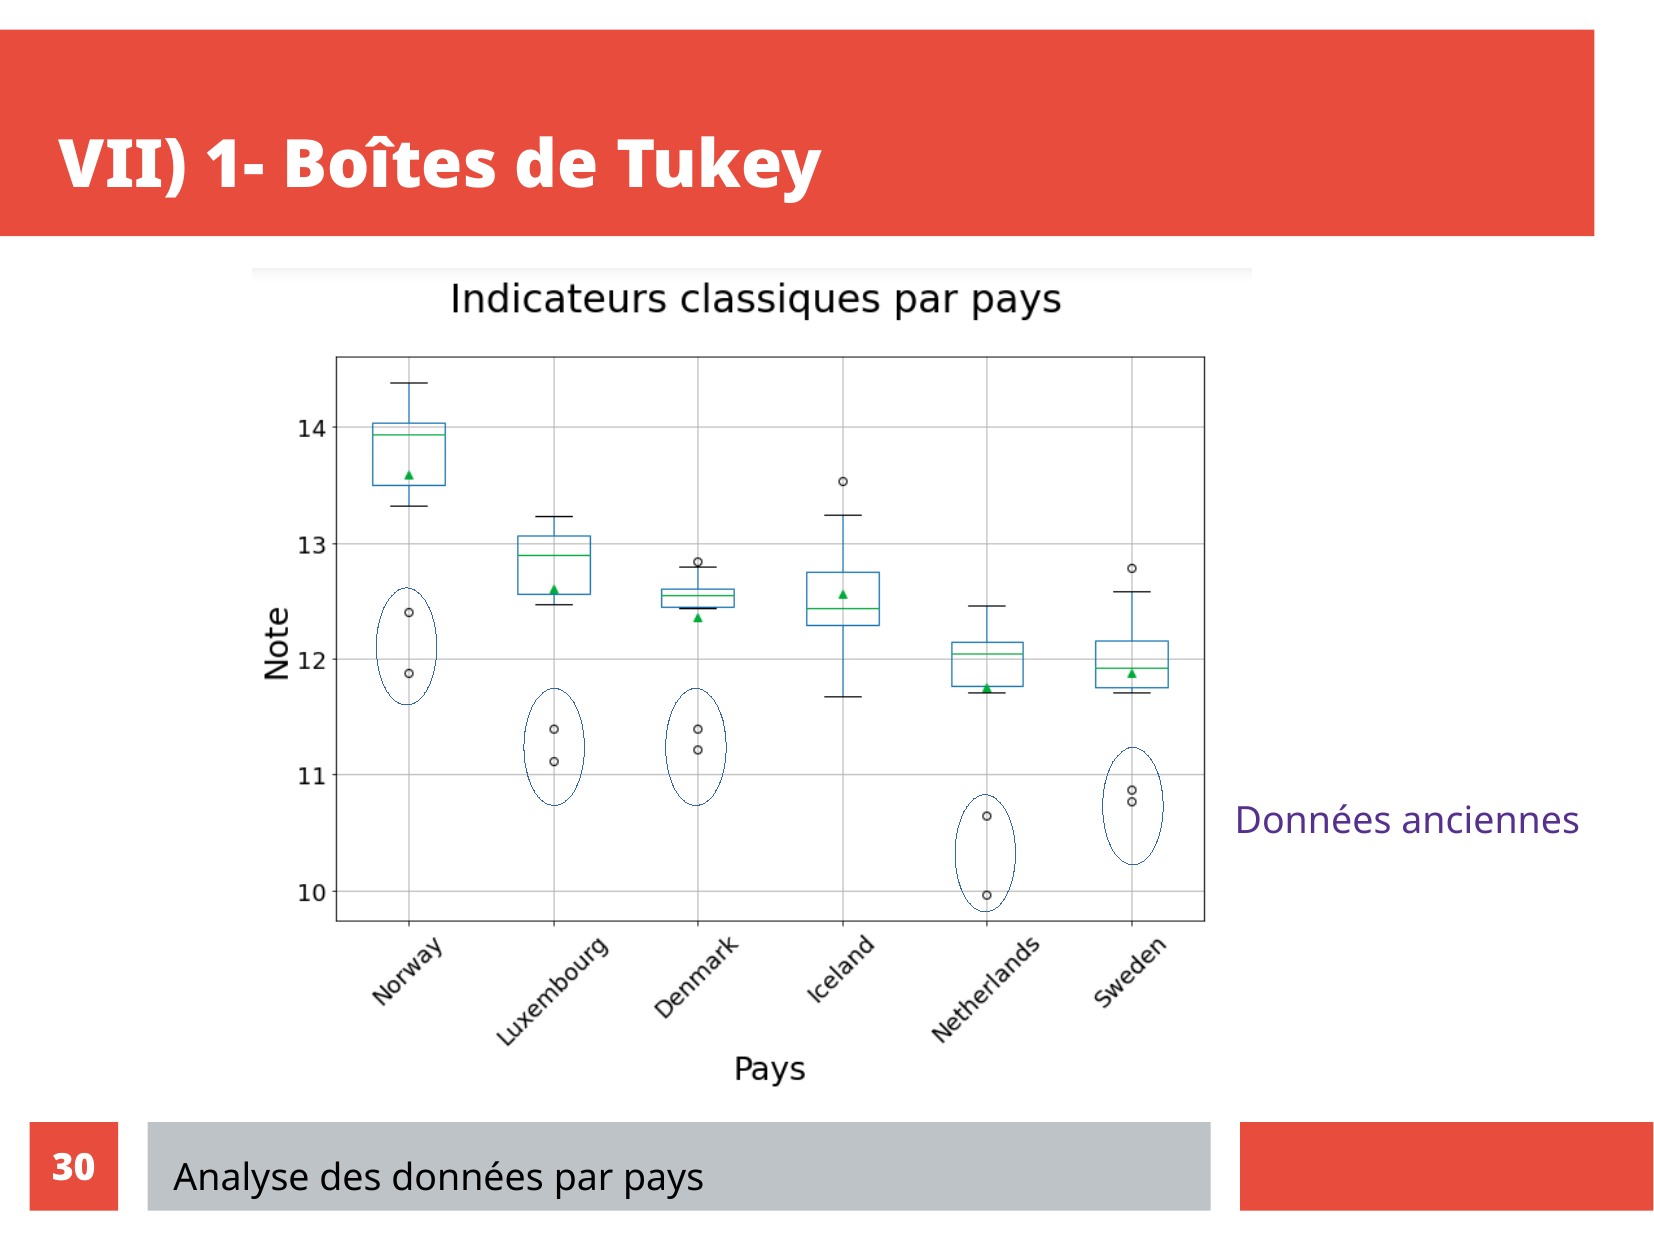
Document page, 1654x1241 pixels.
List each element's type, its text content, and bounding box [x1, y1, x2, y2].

text_box Analyse des données par pays [158, 1142, 761, 1202]
text_box Données anciennes [1219, 786, 1618, 845]
picture [251, 268, 1252, 1098]
title VII) 1- Boîtes de Tukey [59, 59, 1595, 207]
